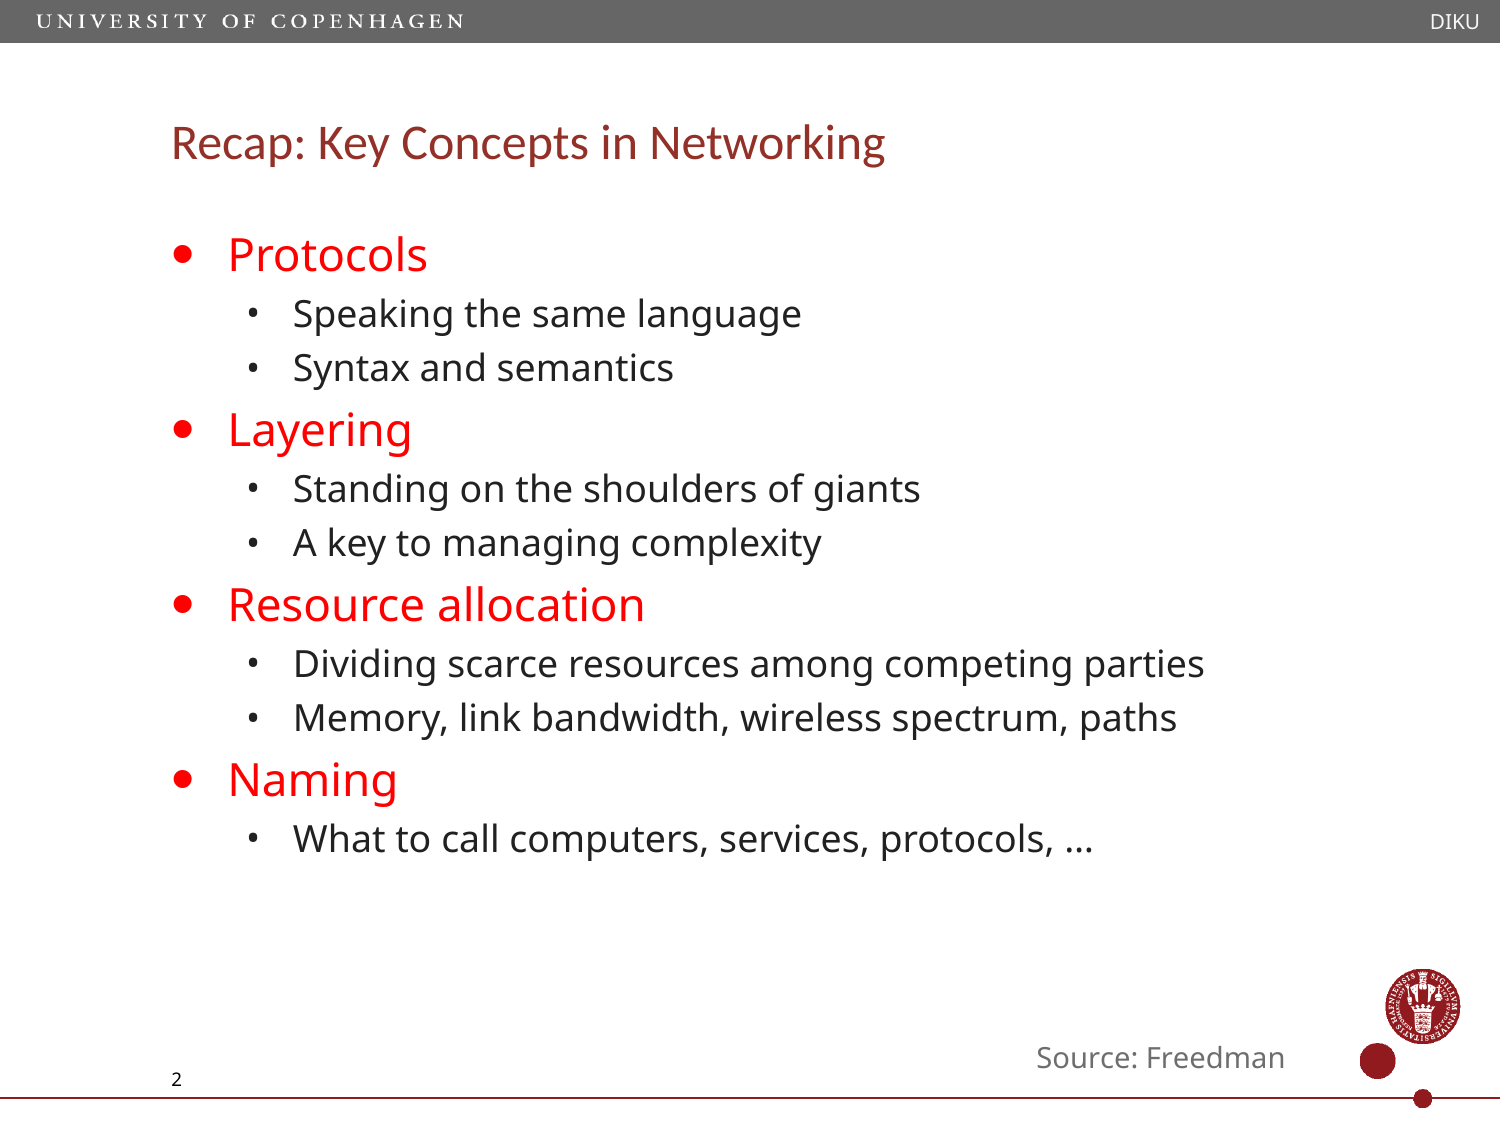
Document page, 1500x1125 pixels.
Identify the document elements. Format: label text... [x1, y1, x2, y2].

text_box <number> [171, 1067, 522, 1092]
text_box Source: Freedman [1021, 1031, 1341, 1083]
title Recap: Key Concepts in Networking [171, 75, 1329, 171]
list Protocols Speaking the same language Syntax and semantics Layering Standing on the shoulders of giants A key to managing complexity Resource allocation Dividing scarce resources among competing parties Memory, link bandwidth, wireless spectrum, paths Naming What to call computers, services, protocols, … [171, 225, 1329, 900]
picture [0, 910, 1500, 1122]
text_box DIKU [469, 0, 1495, 43]
